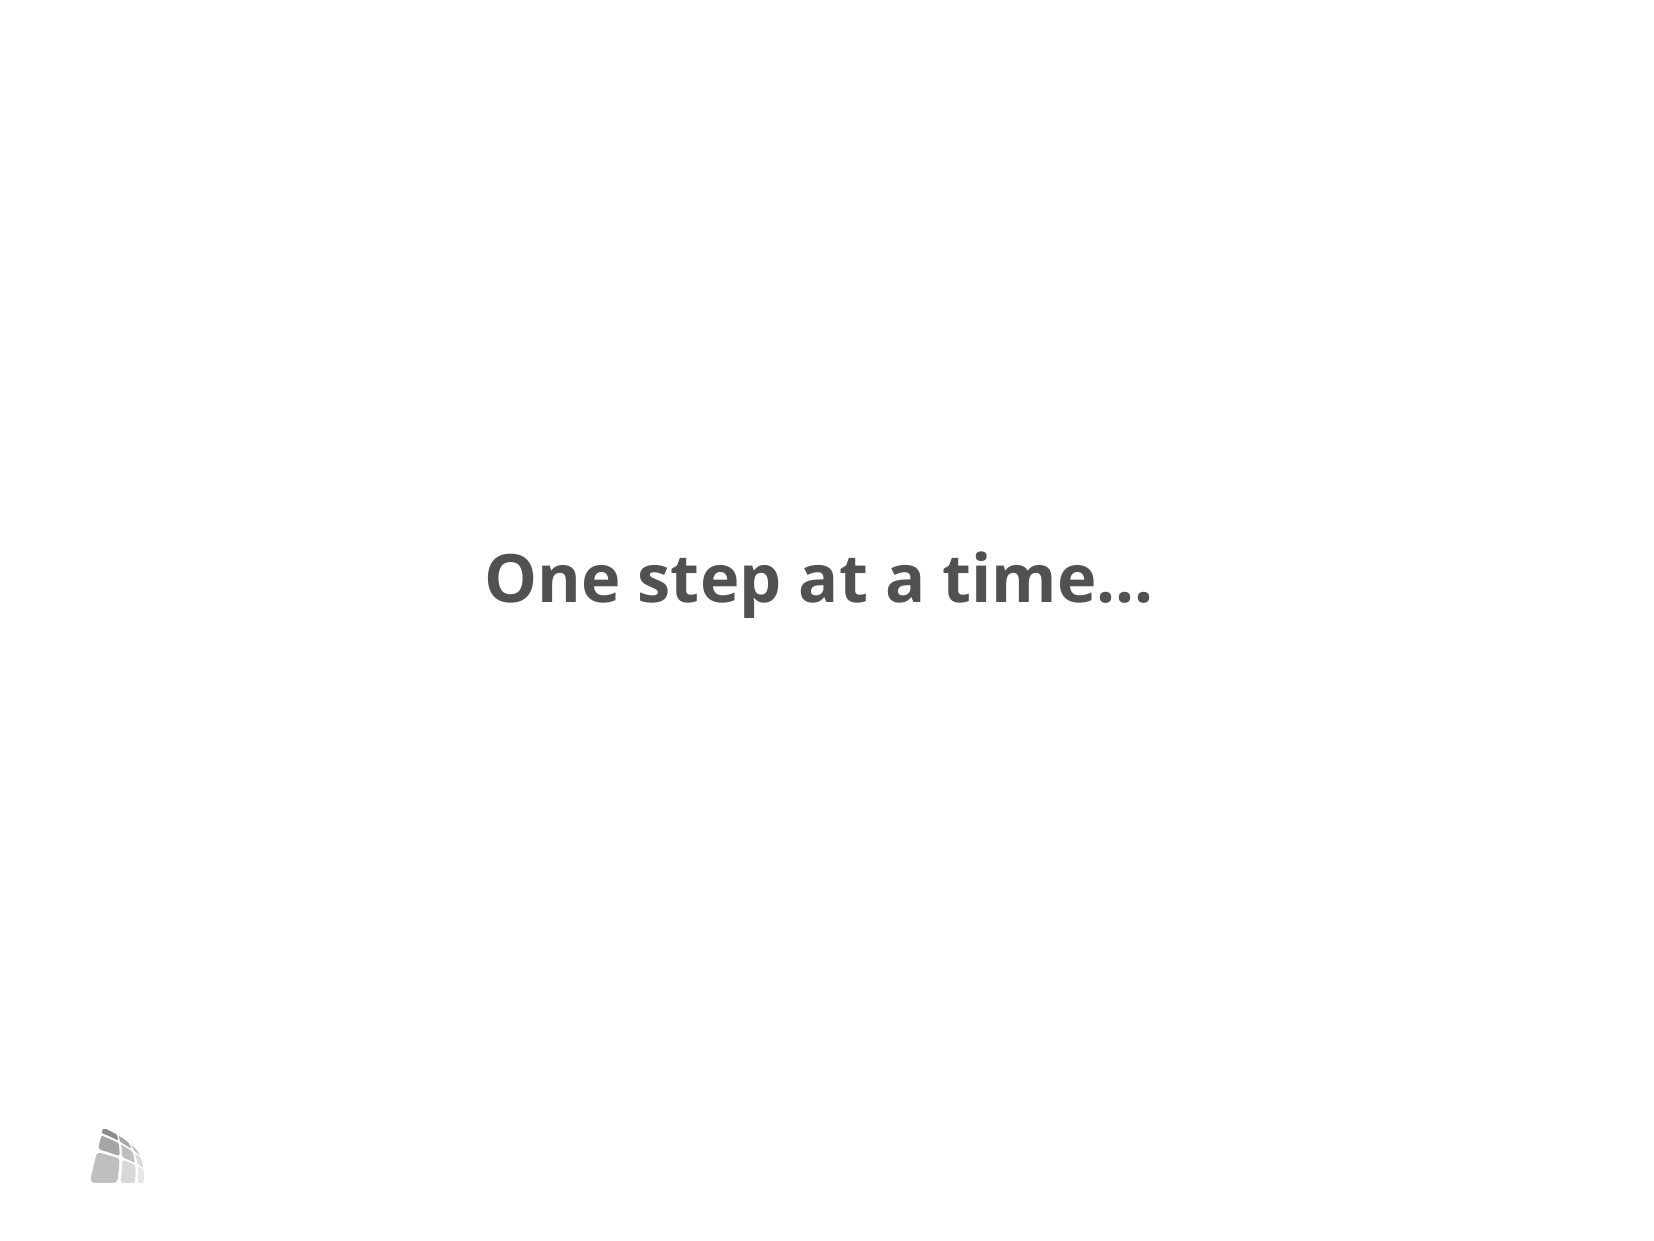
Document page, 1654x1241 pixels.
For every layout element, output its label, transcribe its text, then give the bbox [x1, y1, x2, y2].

title One step at a time... [484, 531, 1170, 621]
picture [82, 1129, 144, 1183]
